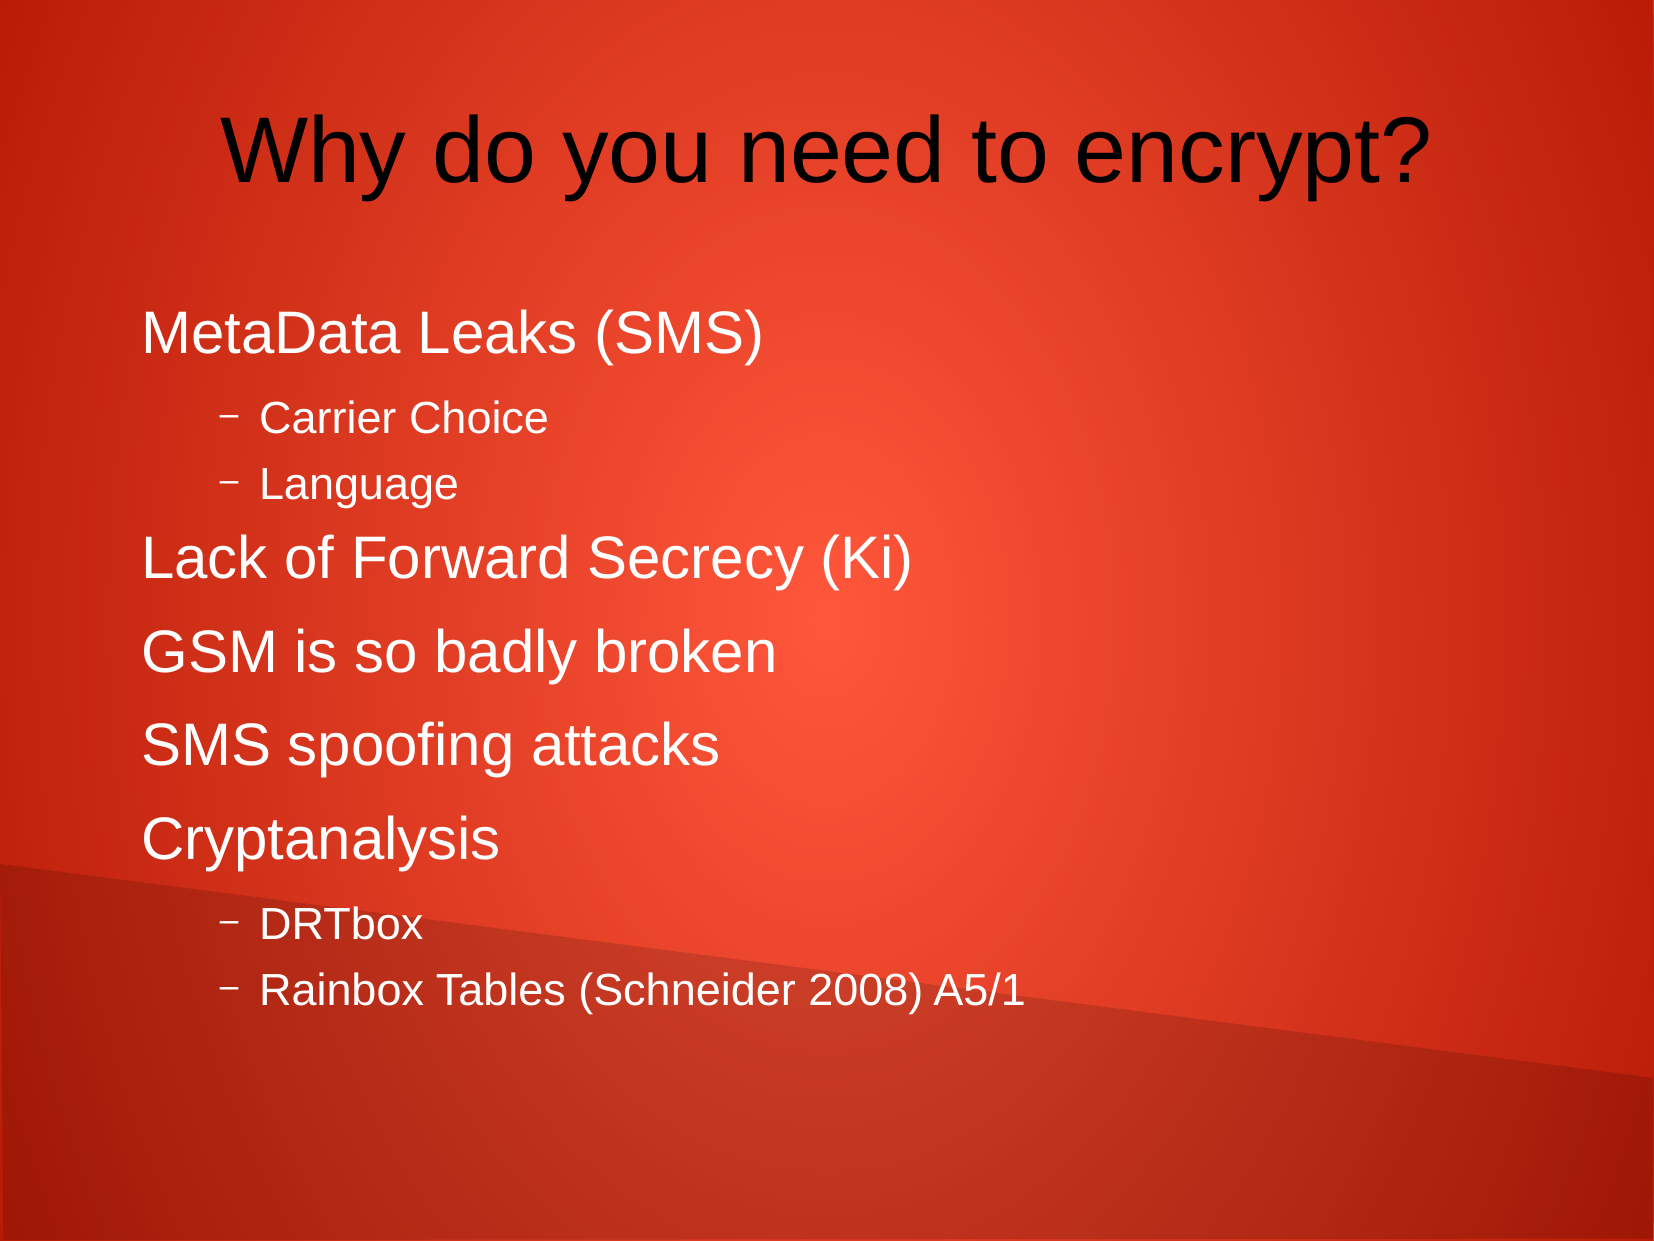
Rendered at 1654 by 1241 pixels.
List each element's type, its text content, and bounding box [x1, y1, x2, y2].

list MetaData Leaks (SMS) Carrier Choice Language Lack of Forward Secrecy (Ki) GSM is so badly broken SMS spoofing attacks Cryptanalysis DRTbox Rainbox Tables (Schneider 2008) A5/1 [82, 299, 1571, 1019]
title Why do you need to encrypt? [82, 47, 1571, 252]
